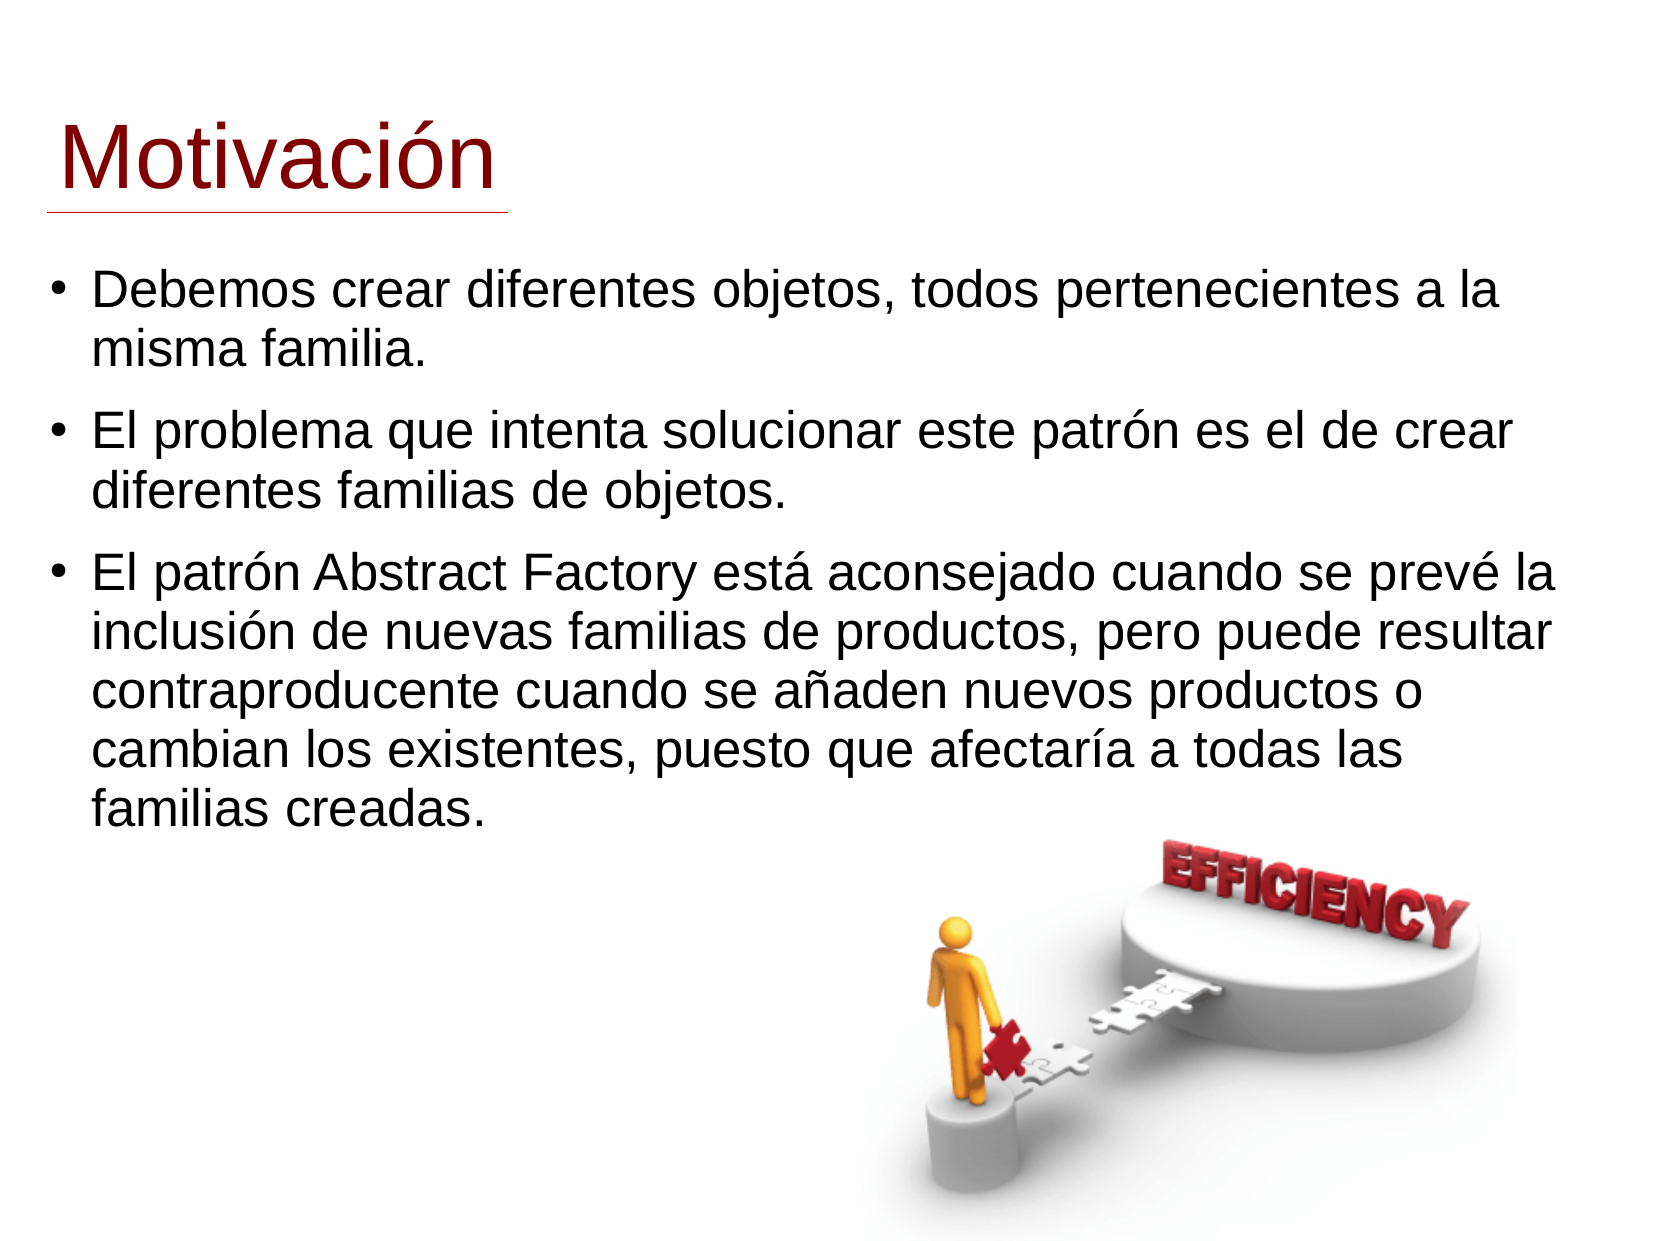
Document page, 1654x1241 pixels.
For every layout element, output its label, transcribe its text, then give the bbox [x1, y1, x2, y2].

picture [862, 779, 1517, 1241]
title Motivación [59, 52, 1489, 259]
list Debemos crear diferentes objetos, todos pertenecientes a la misma familia. El problema que intenta solucionar este patrón es el de crear diferentes familias de objetos. El patrón Abstract Factory está aconsejado cuando se prevé la inclusión de nuevas familias de productos, pero puede resultar contraproducente cuando se añaden nuevos productos o cambian los existentes, puesto que afectaría a todas las familias creadas. [35, 259, 1583, 839]
